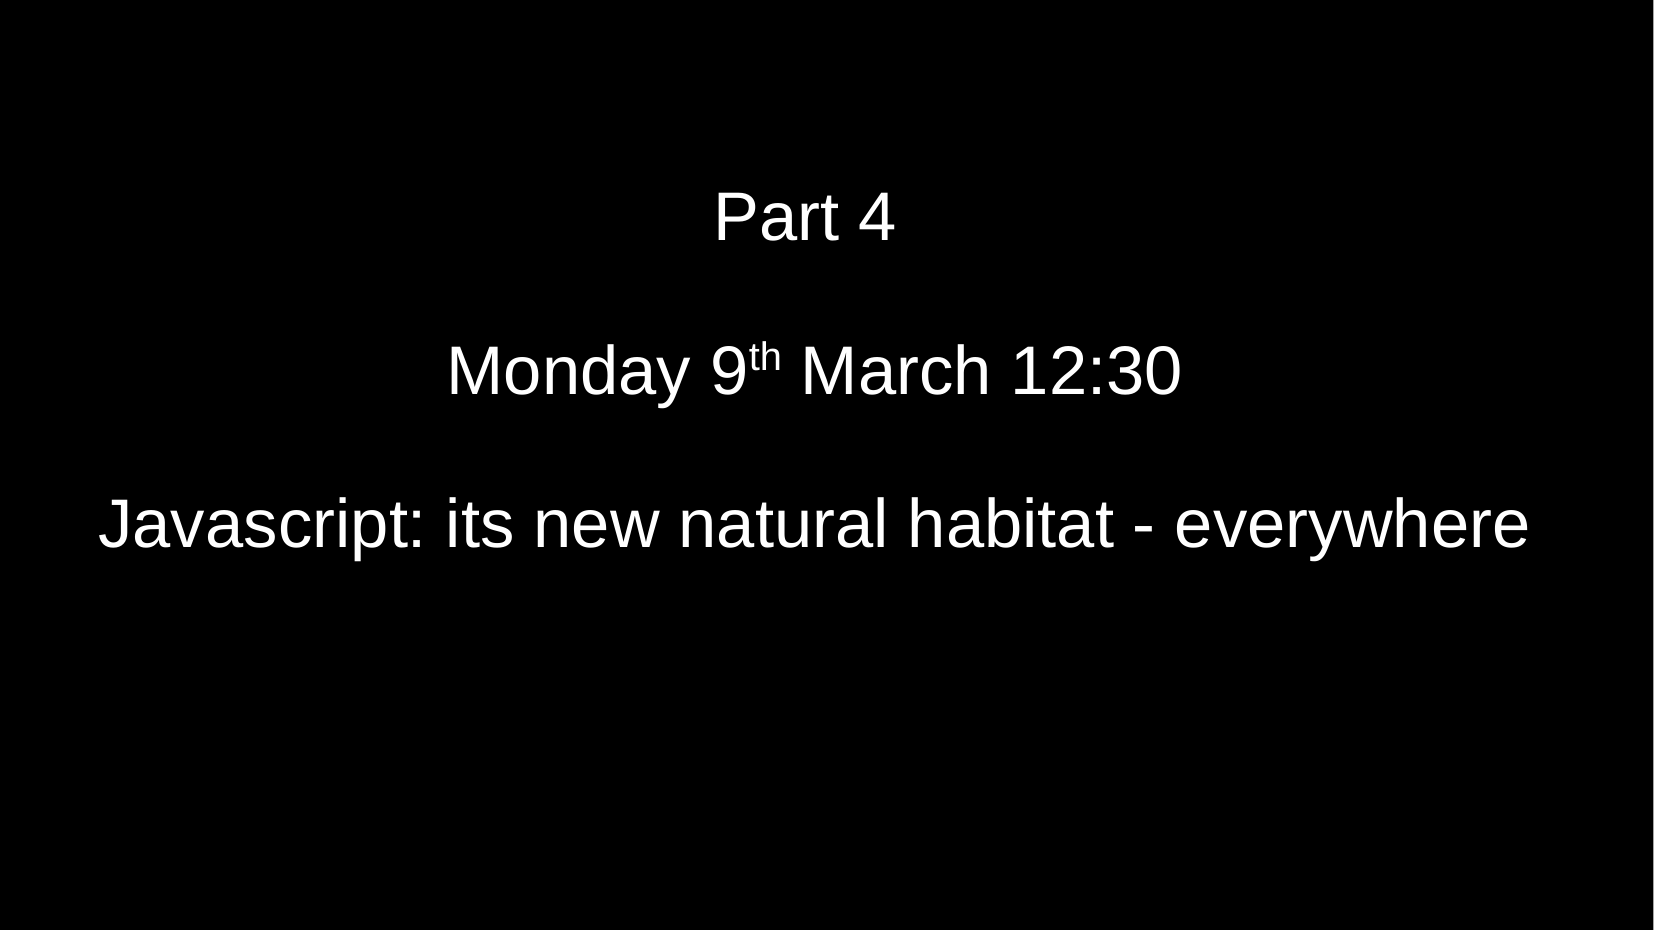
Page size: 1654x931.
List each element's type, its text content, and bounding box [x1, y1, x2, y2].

title Part 4 Monday 9th March 12:30 Javascript: its new natural habitat - everywhere [70, 177, 1560, 718]
